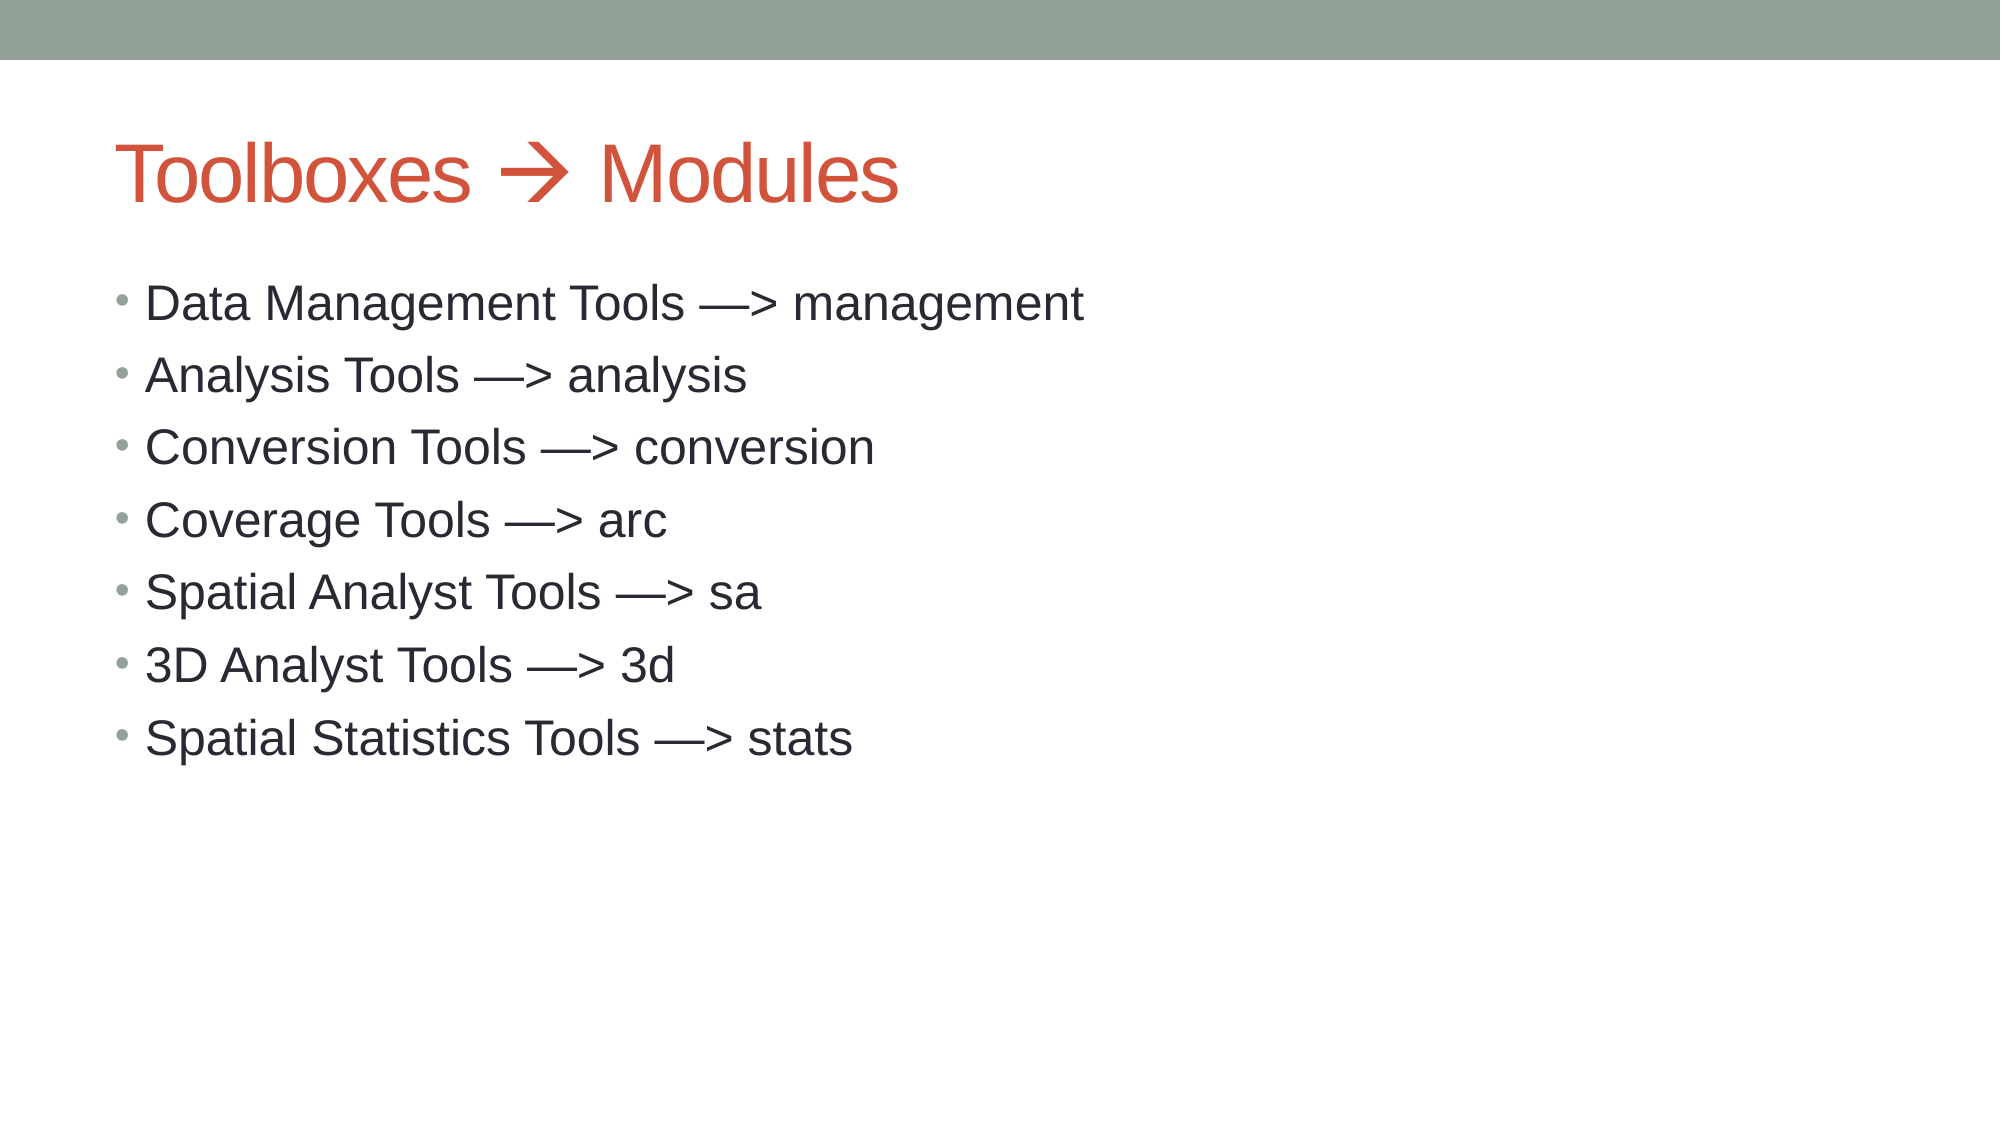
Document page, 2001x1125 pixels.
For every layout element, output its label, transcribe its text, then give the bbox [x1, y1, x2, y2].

list Data Management Tools —> management Analysis Tools —> analysis Conversion Tools —> conversion Coverage Tools —> arc Spatial Analyst Tools —> sa 3D Analyst Tools —> 3d Spatial Statistics Tools —> stats [99, 262, 1900, 1063]
title Toolboxes  Modules [99, 87, 1900, 251]
